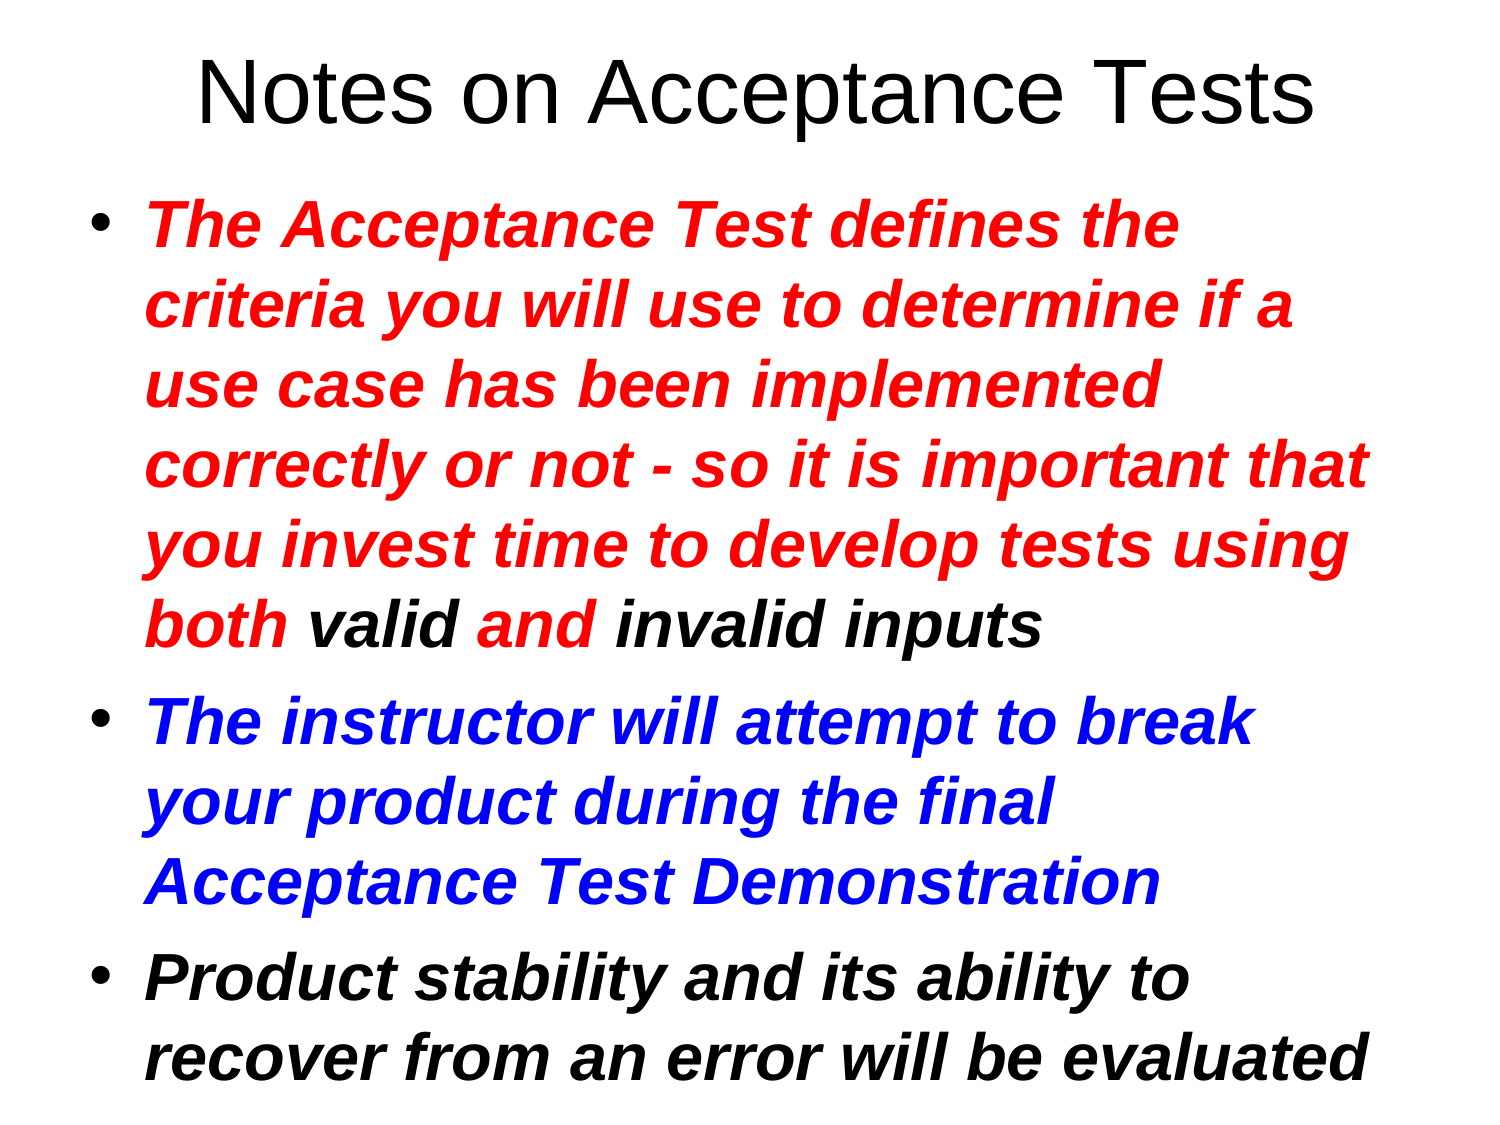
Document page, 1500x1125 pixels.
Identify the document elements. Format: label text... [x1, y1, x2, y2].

list The Acceptance Test defines the criteria you will use to determine if a use case has been implemented correctly or not - so it is important that you invest time to develop tests using both valid and invalid inputs The instructor will attempt to break your product during the final Acceptance Test Demonstration Product stability and its ability to recover from an error will be evaluated [75, 173, 1426, 1102]
title Notes on Acceptance Tests [63, 11, 1451, 162]
